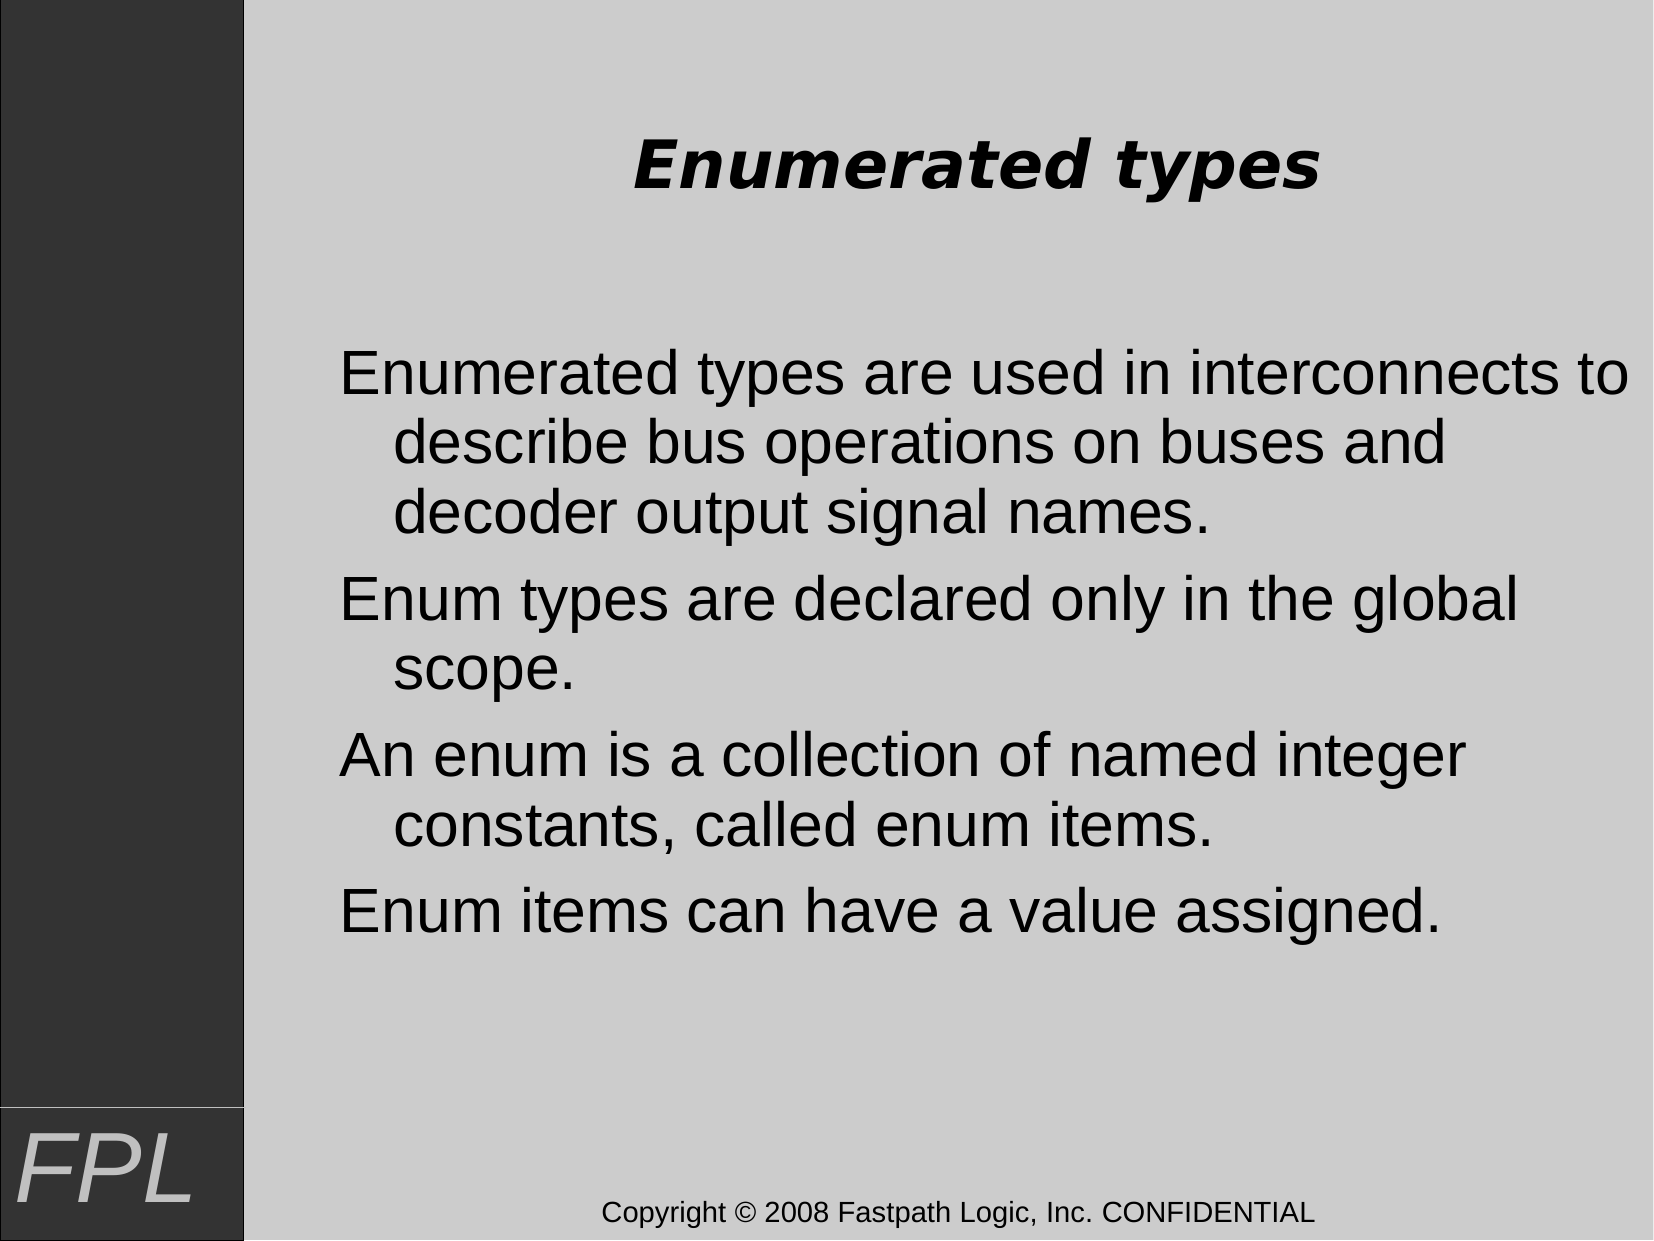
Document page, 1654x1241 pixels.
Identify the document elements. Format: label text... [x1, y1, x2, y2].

subtitle Enumerated types are used in interconnects to describe bus operations on buses and decoder output signal names. Enum types are declared only in the global scope. An enum is a collection of named integer constants, called enum items. Enum items can have a value assigned. [322, 272, 1635, 1179]
title Enumerated types [426, 57, 1529, 272]
